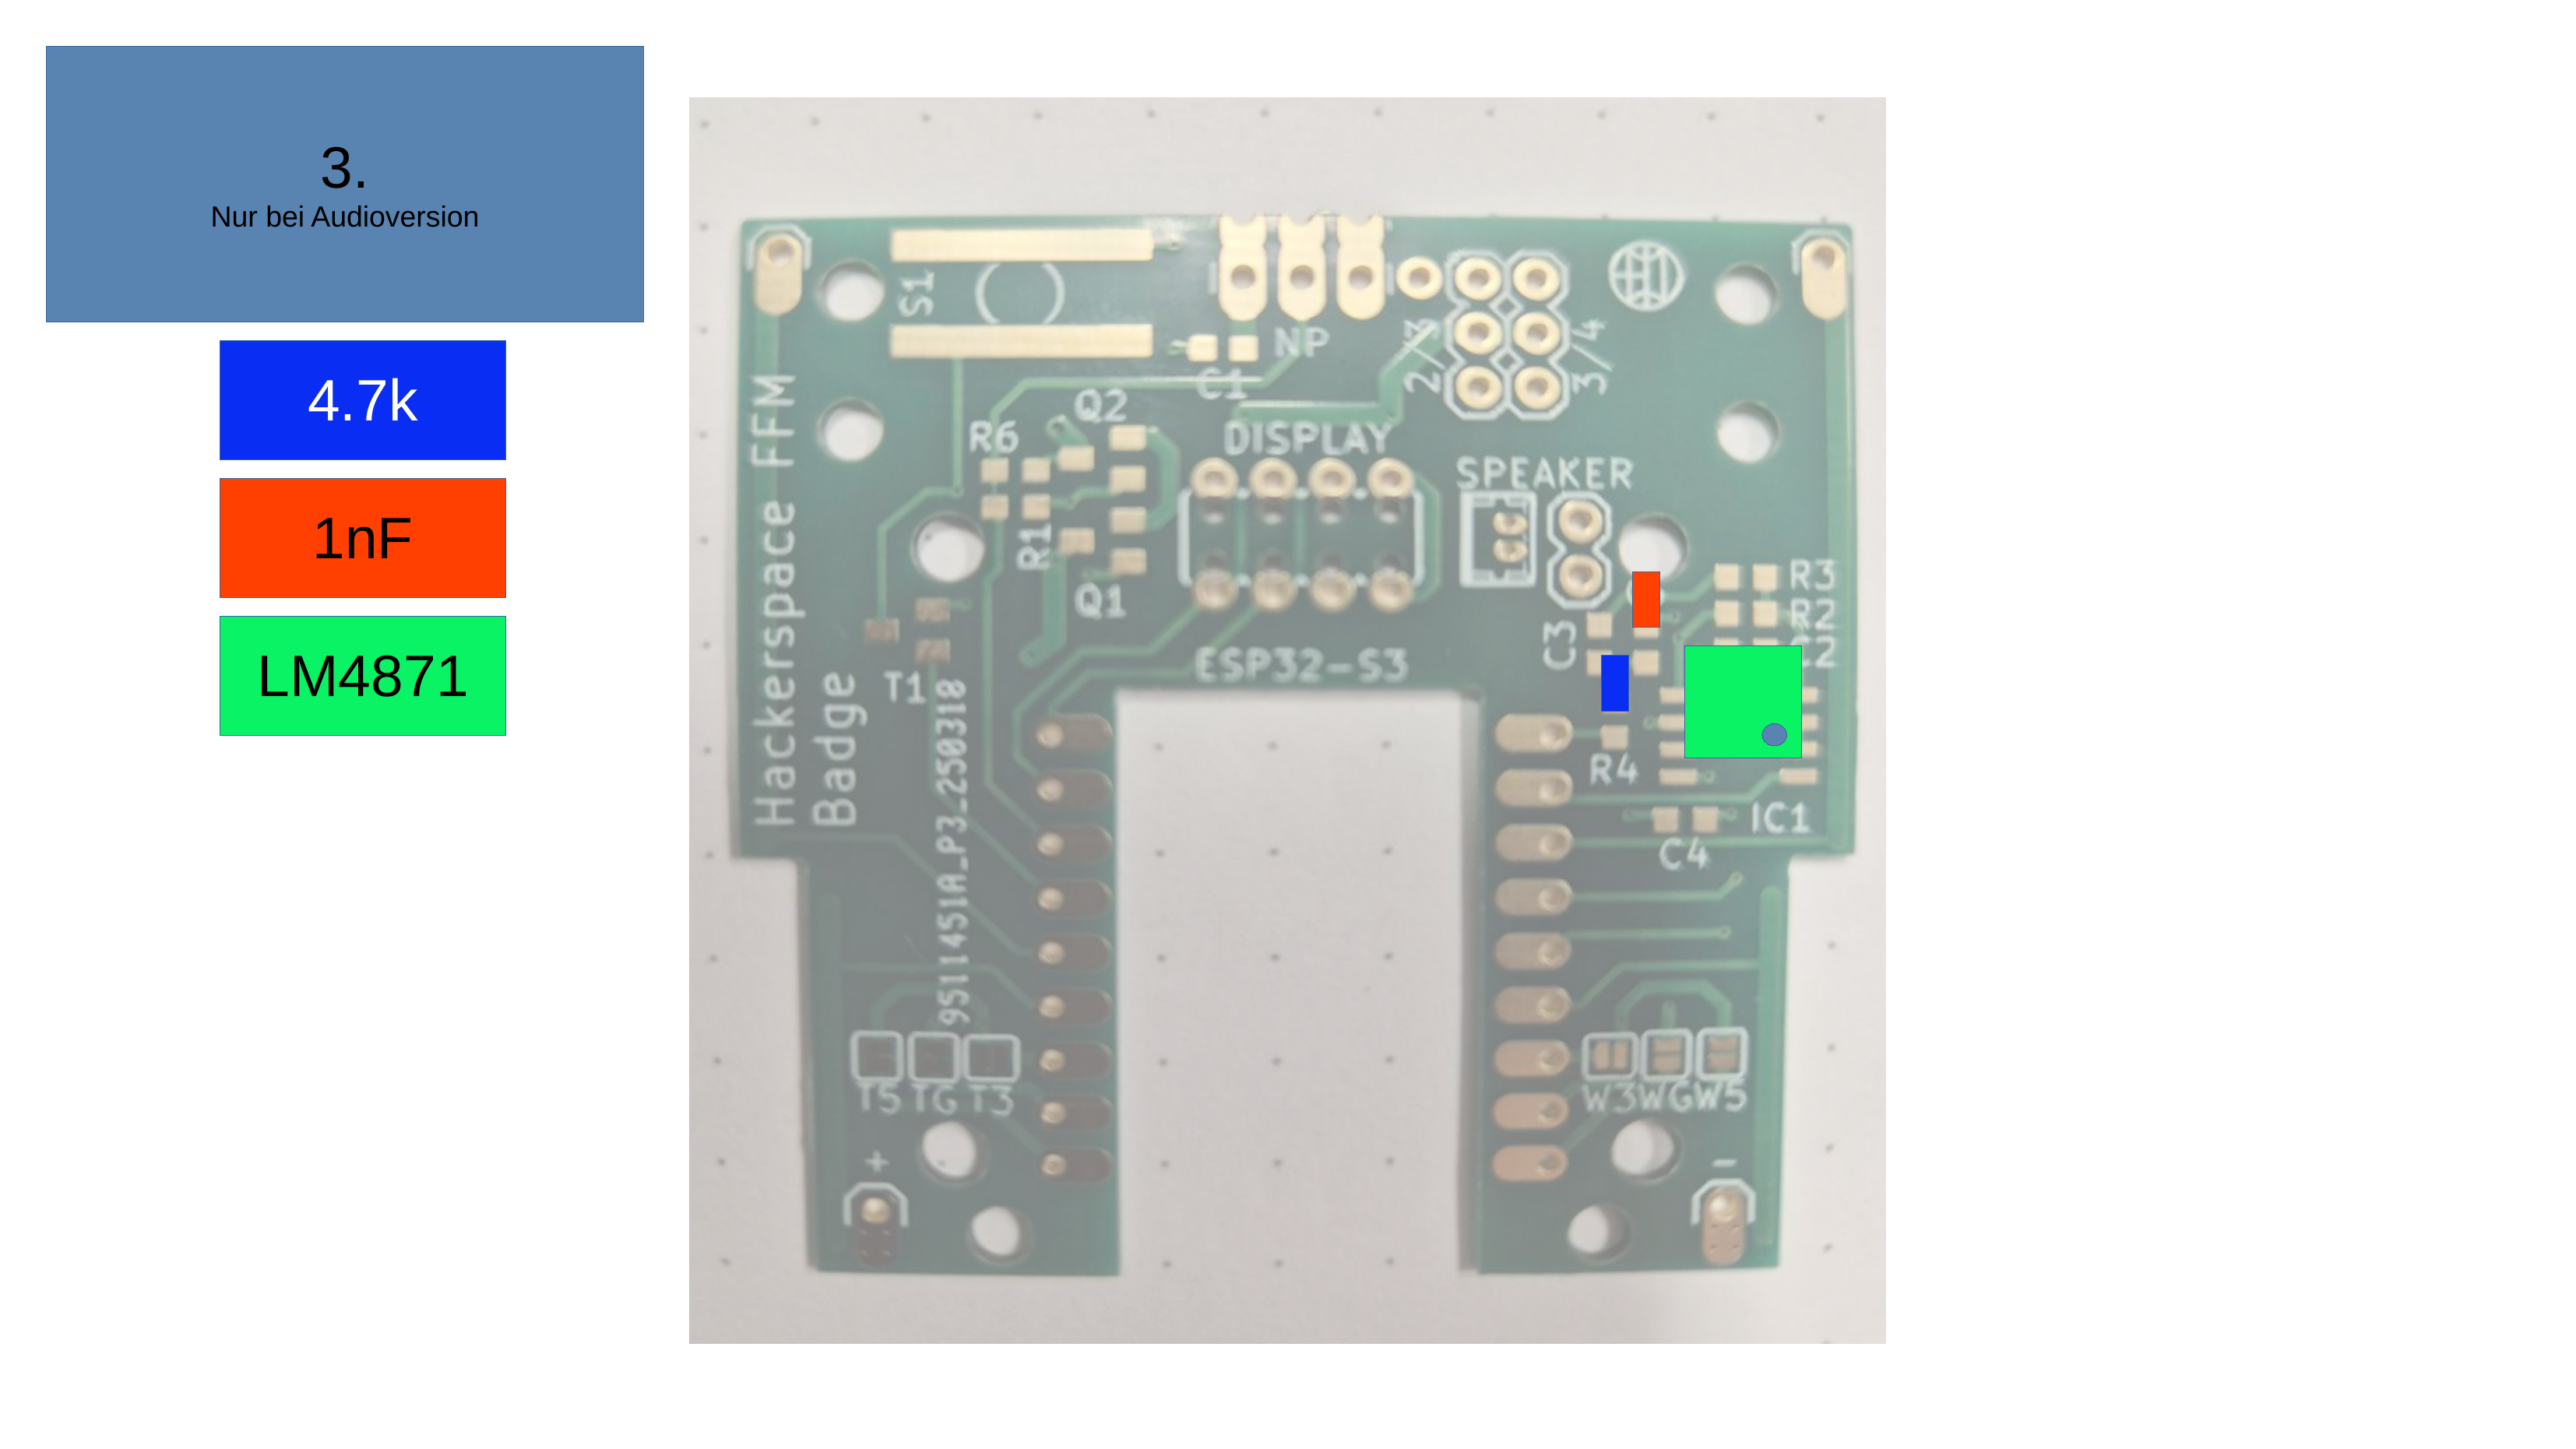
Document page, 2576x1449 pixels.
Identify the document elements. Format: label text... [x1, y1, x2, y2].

text_box 3. Nur bei Audioversion [46, 46, 644, 322]
text_box [1684, 645, 1802, 758]
picture [689, 97, 1886, 1344]
text_box [1601, 655, 1629, 712]
text_box 1nF [220, 478, 506, 598]
text_box [1632, 572, 1660, 628]
text_box LM4871 [220, 616, 506, 736]
text_box 4.7k [220, 340, 506, 460]
